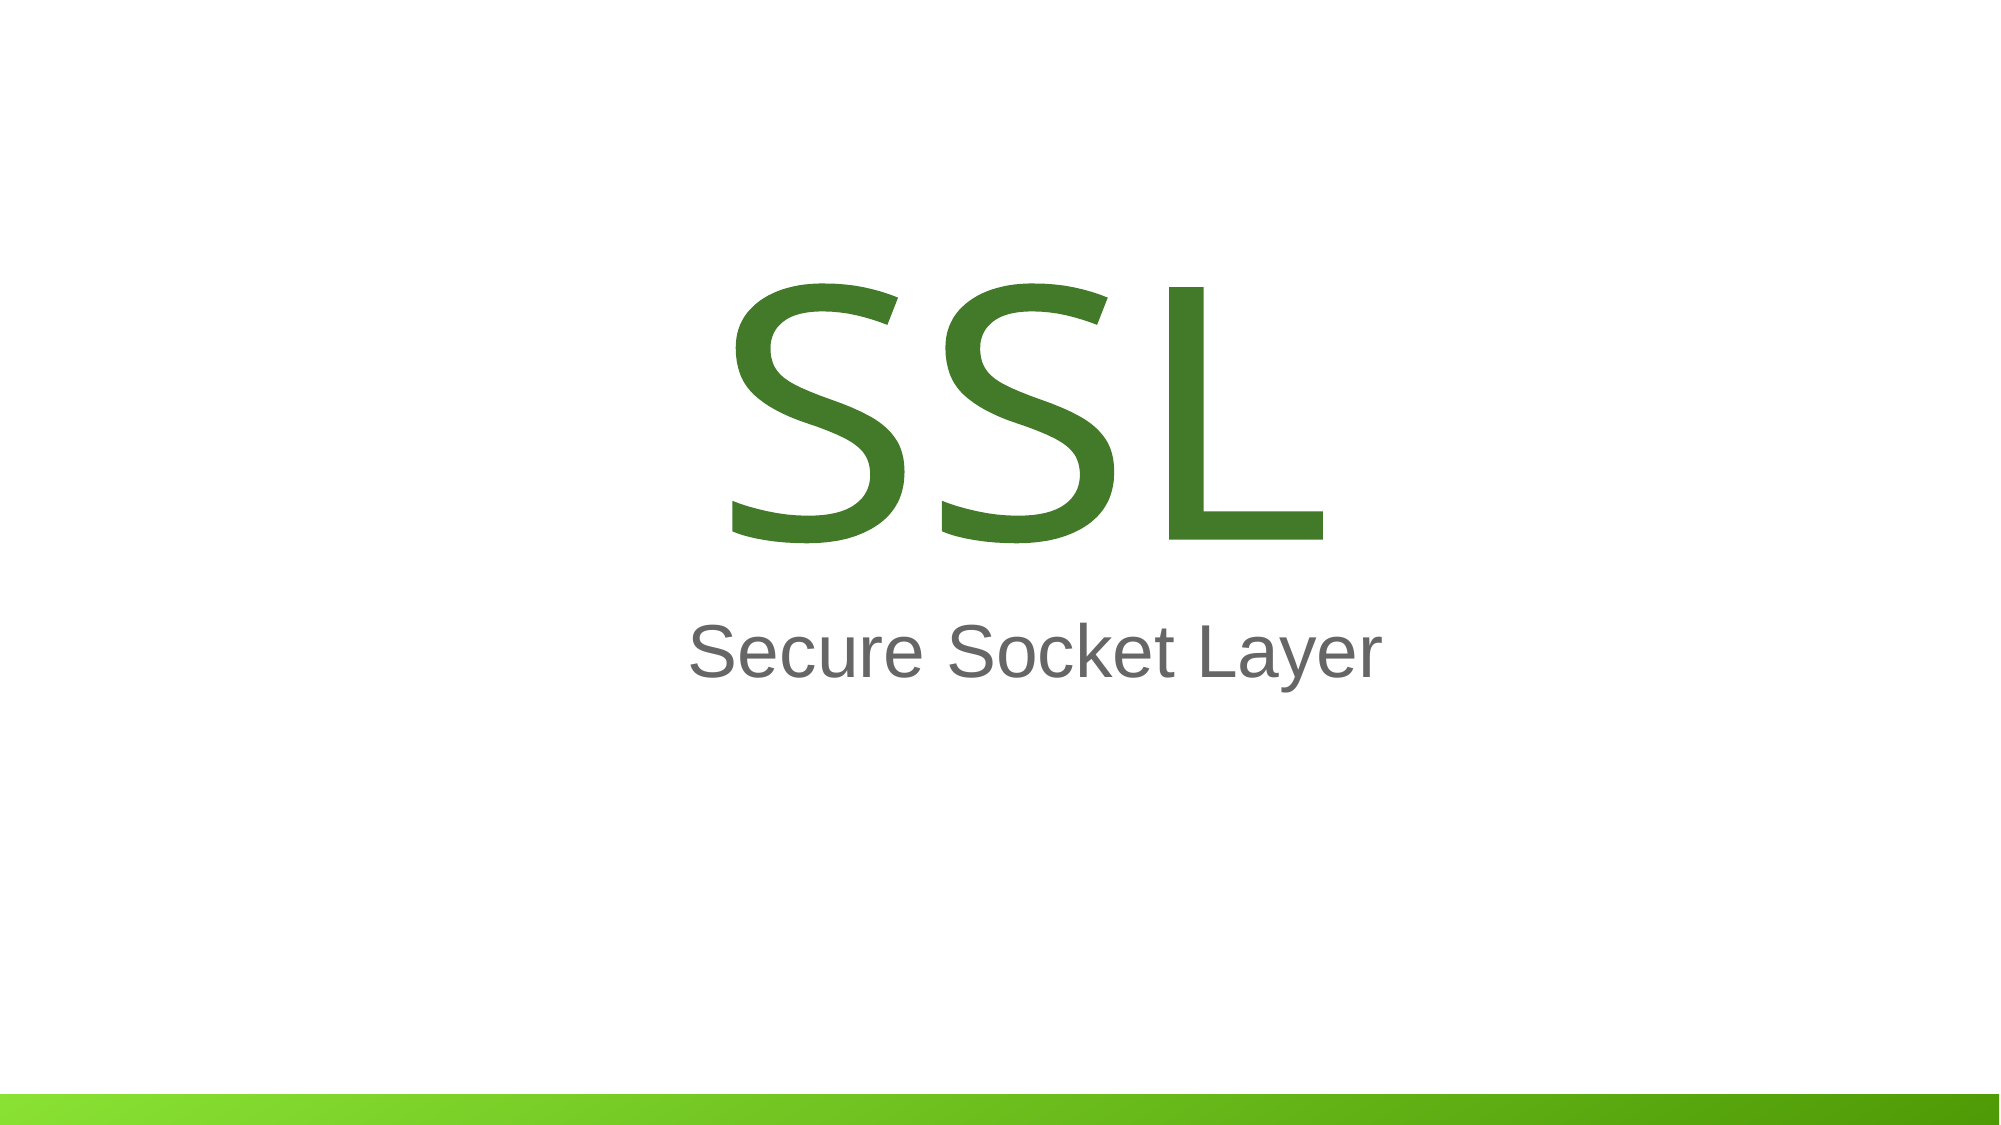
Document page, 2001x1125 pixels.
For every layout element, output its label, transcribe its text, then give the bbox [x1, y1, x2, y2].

text_box SSL [941, 283, 1115, 544]
text_box SSL [732, 283, 905, 544]
text_box SSL [1169, 287, 1323, 540]
text_box [0, 1094, 2000, 1125]
text_box Secure Socket Layer [673, 602, 1400, 702]
